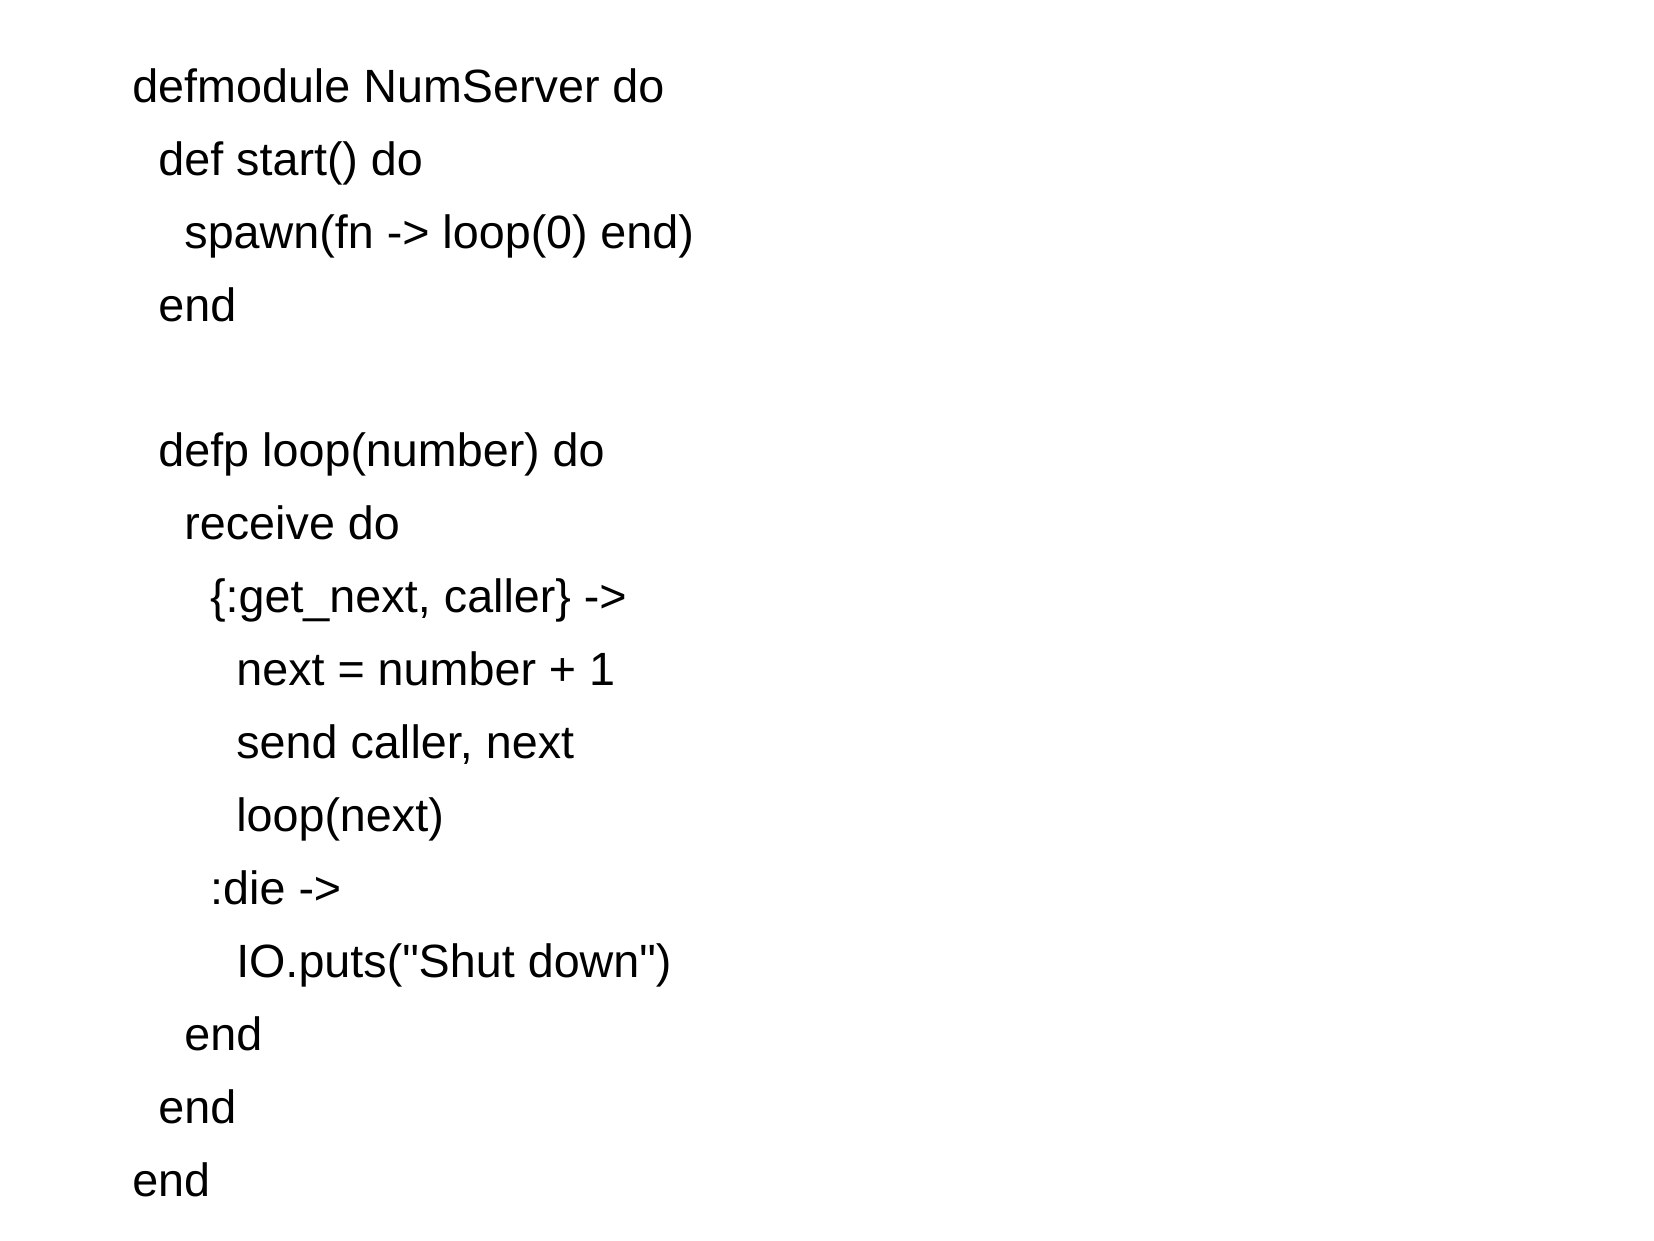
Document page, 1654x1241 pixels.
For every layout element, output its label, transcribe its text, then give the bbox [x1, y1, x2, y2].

list defmodule NumServer do def start() do spawn(fn -> loop(0) end) end defp loop(number) do receive do {:get_next, caller} -> next = number + 1 send caller, next loop(next) :die -> IO.puts("Shut down") end end end [82, 60, 1571, 1216]
